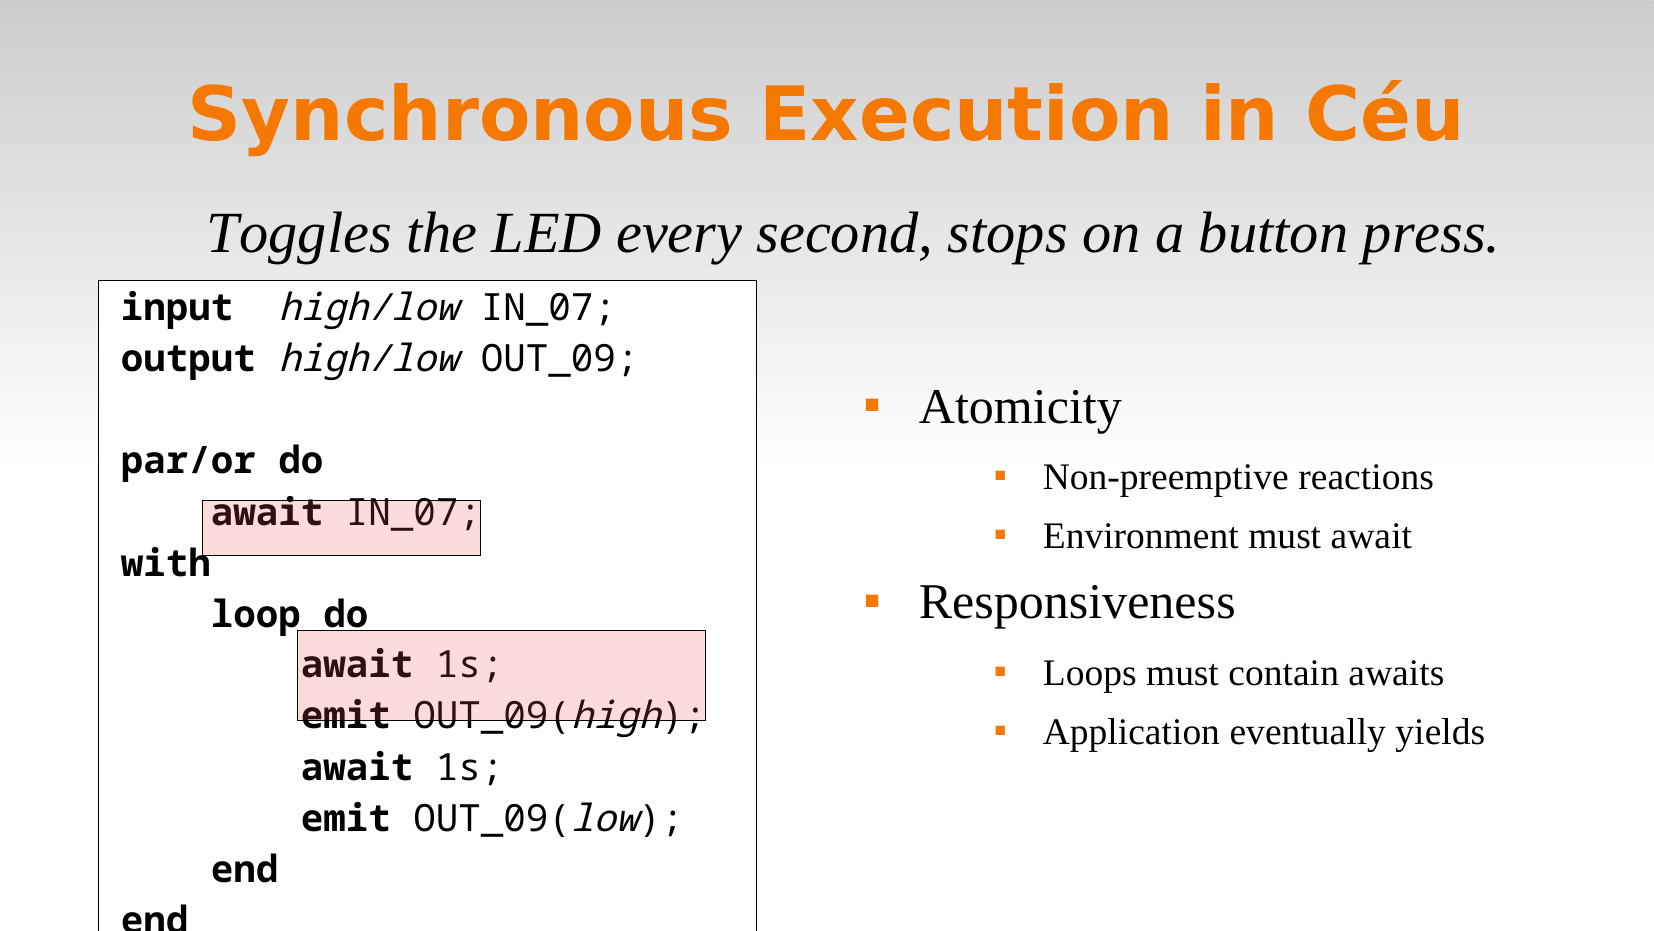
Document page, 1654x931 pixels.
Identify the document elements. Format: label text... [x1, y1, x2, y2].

list Toggles the LED every second, stops on a button press. [82, 200, 1538, 279]
list Atomicity Non-preemptive reactions Environment must await Responsiveness Loops must contain awaits Application eventually yields [795, 378, 1571, 810]
text_box [202, 500, 481, 556]
text_box [297, 630, 706, 721]
text_box input high/low IN_07; output high/low OUT_09; par/or do await IN_07; with loop do await 1s; emit OUT_09(high); await 1s; emit OUT_09(low); end end [98, 319, 757, 905]
title Synchronous Execution in Céu [82, 37, 1571, 193]
